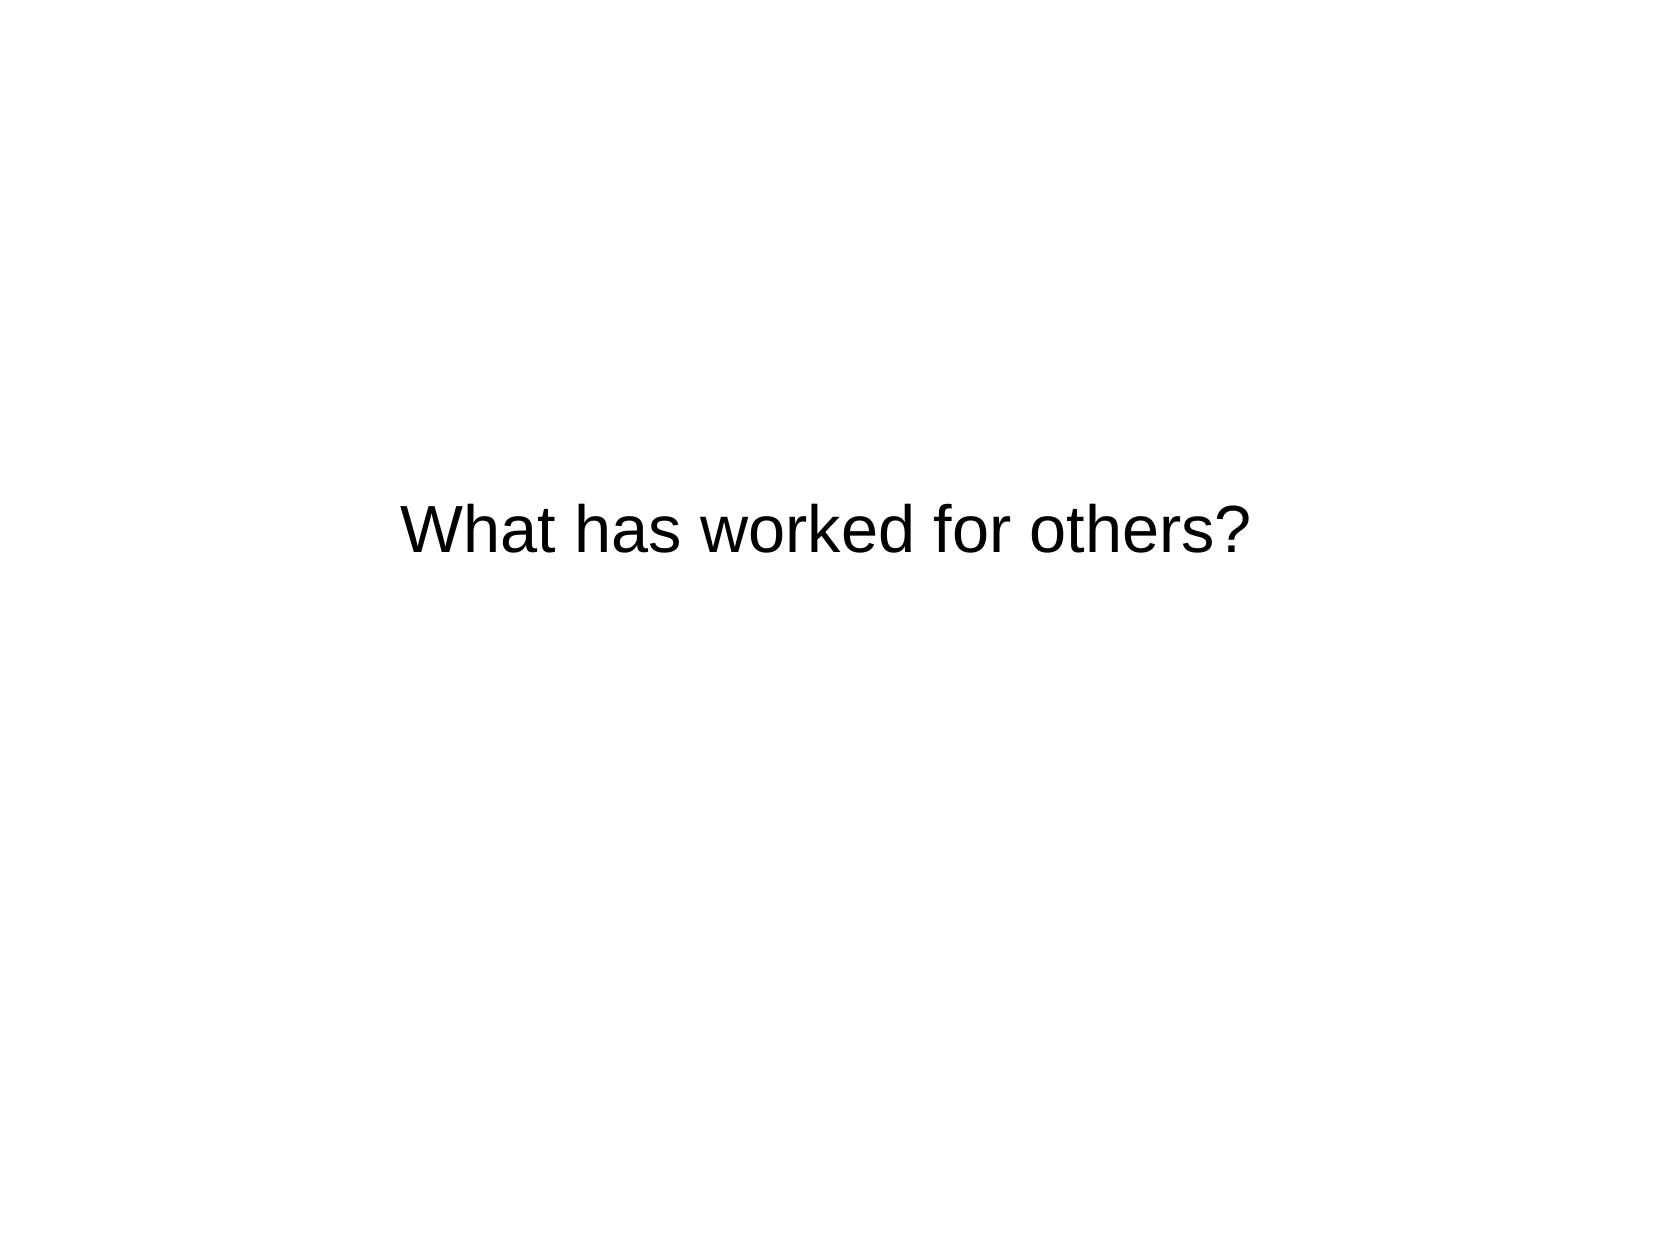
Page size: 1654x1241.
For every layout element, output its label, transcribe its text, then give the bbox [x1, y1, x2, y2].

subtitle What has worked for others? [82, 49, 1571, 1010]
